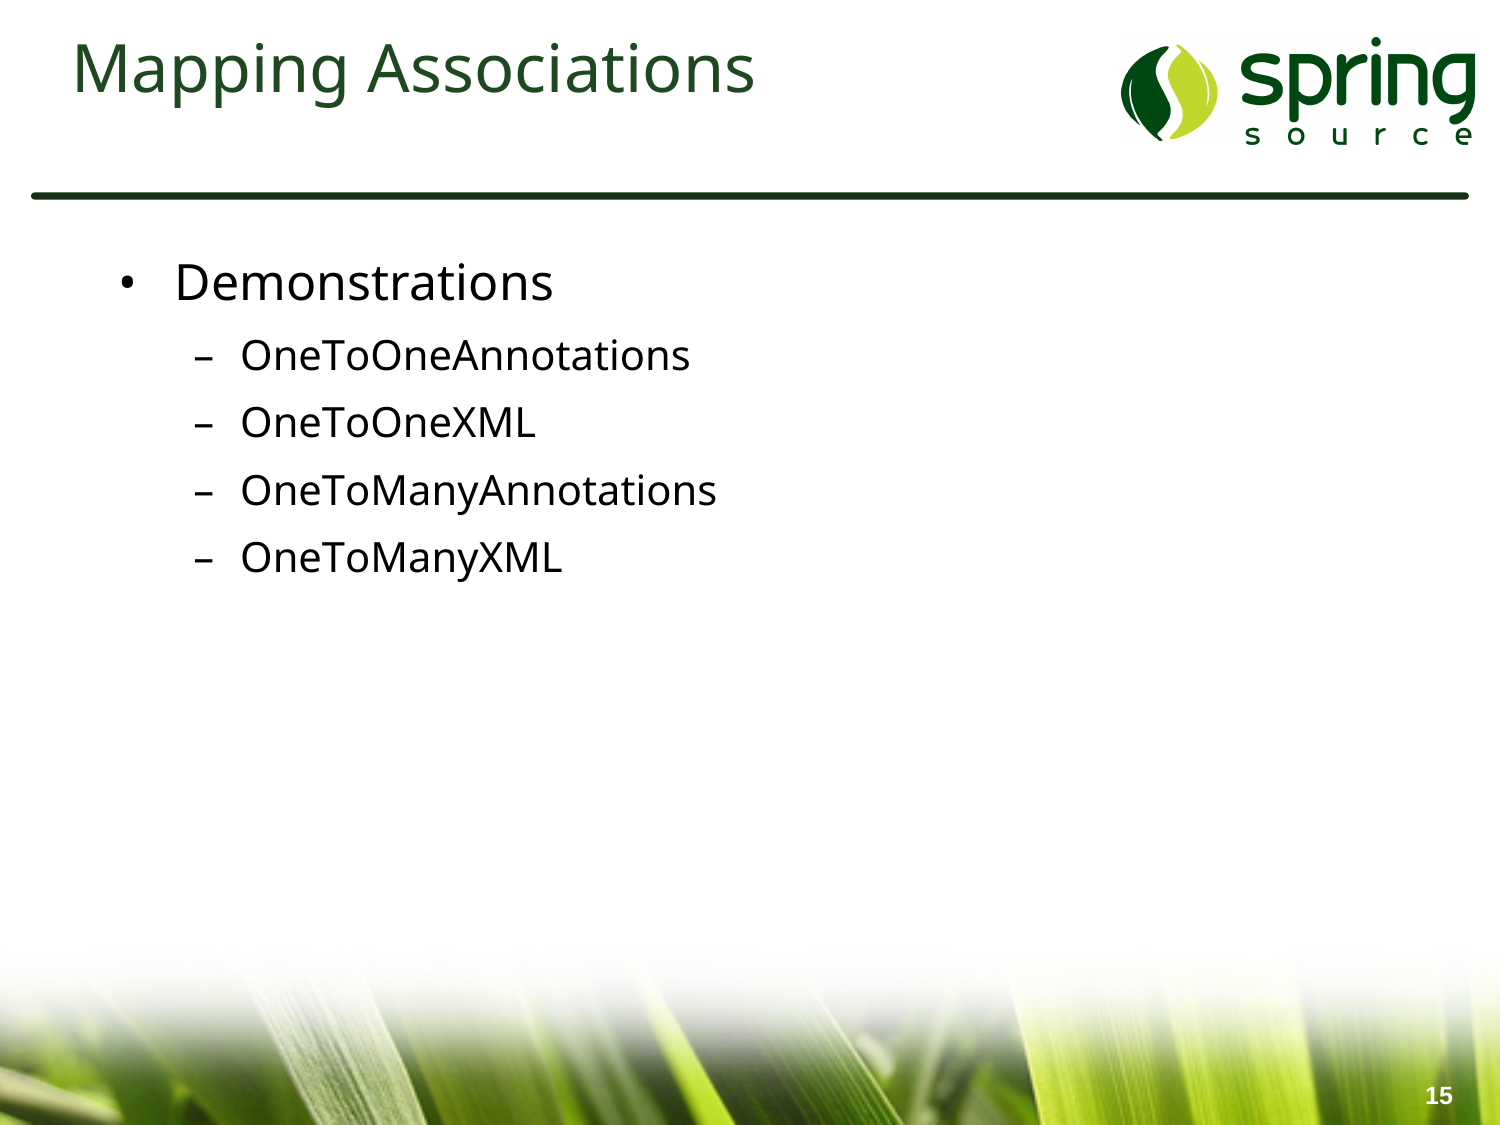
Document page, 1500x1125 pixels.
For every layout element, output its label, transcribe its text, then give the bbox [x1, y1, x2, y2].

picture [0, 944, 1500, 1125]
picture [1121, 37, 1475, 145]
list Demonstrations OneToOneAnnotations OneToOneXML OneToManyAnnotations OneToManyXML [103, 239, 1394, 667]
title Mapping Associations [56, 13, 1089, 176]
